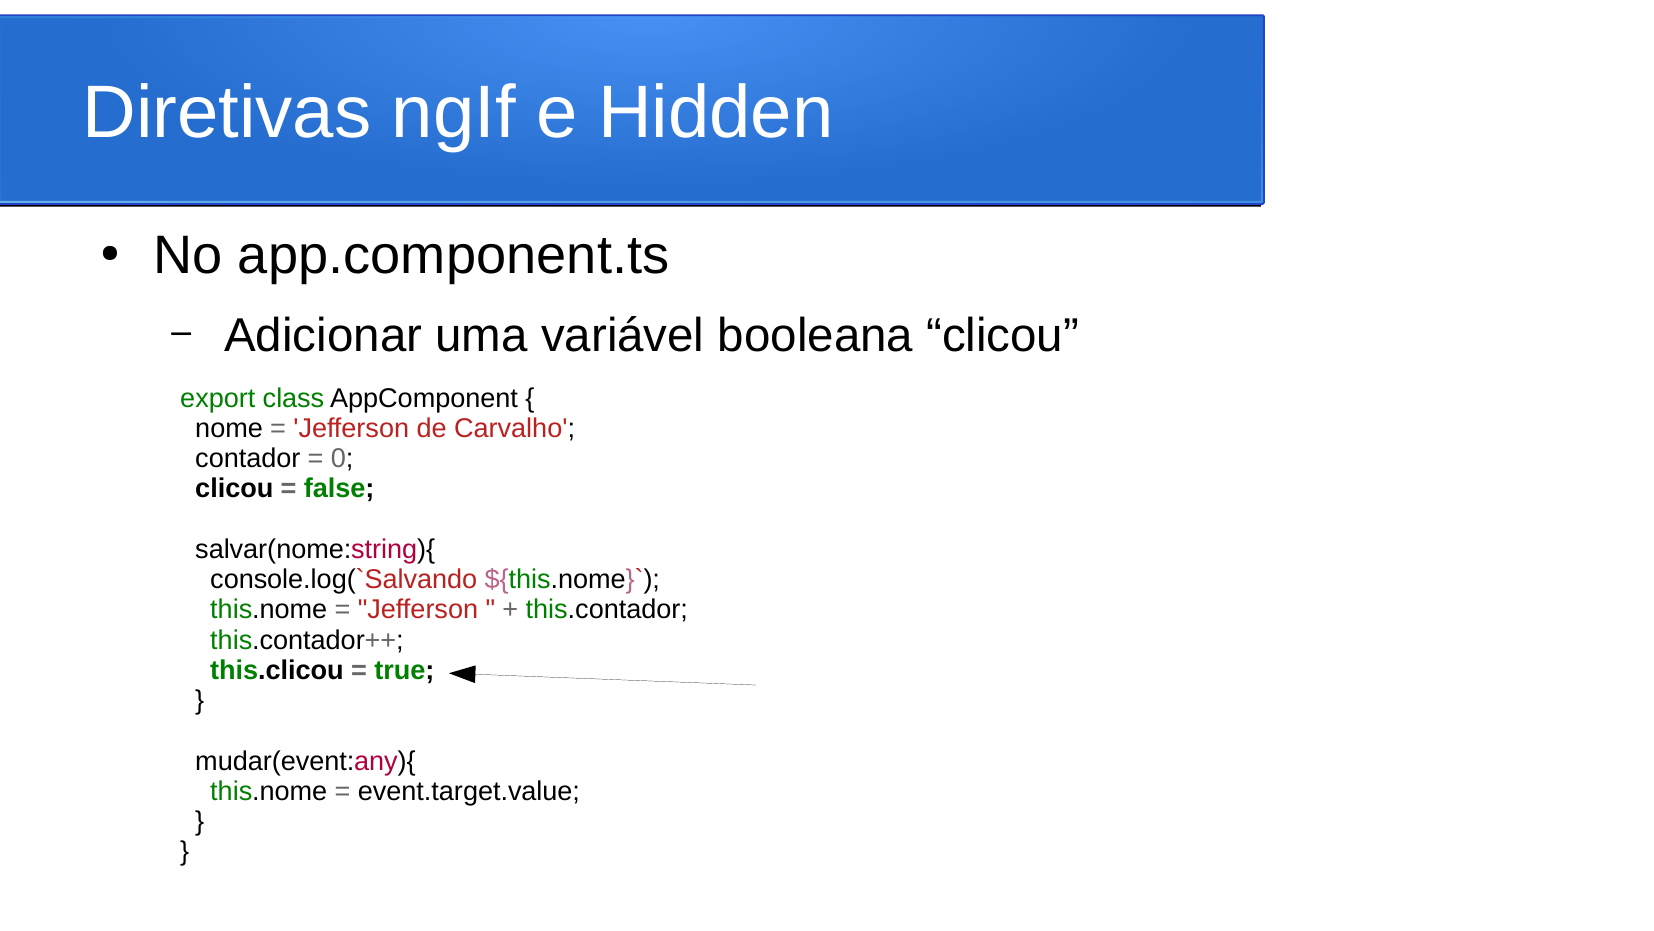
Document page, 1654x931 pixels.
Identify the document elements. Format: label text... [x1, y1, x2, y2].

list No app.component.ts Adicionar uma variável booleana “clicou” [82, 224, 1571, 764]
title Diretivas ngIf e Hidden [82, 35, 1235, 189]
text_box export class AppComponent { nome = 'Jefferson de Carvalho'; contador = 0; clicou = false; salvar(nome:string){ console.log(`Salvando ${this.nome}`); this.nome = "Jefferson " + this.contador; this.contador++; this.clicou = true; } mudar(event:any){ this.nome = event.target.value; } } [165, 375, 1264, 875]
